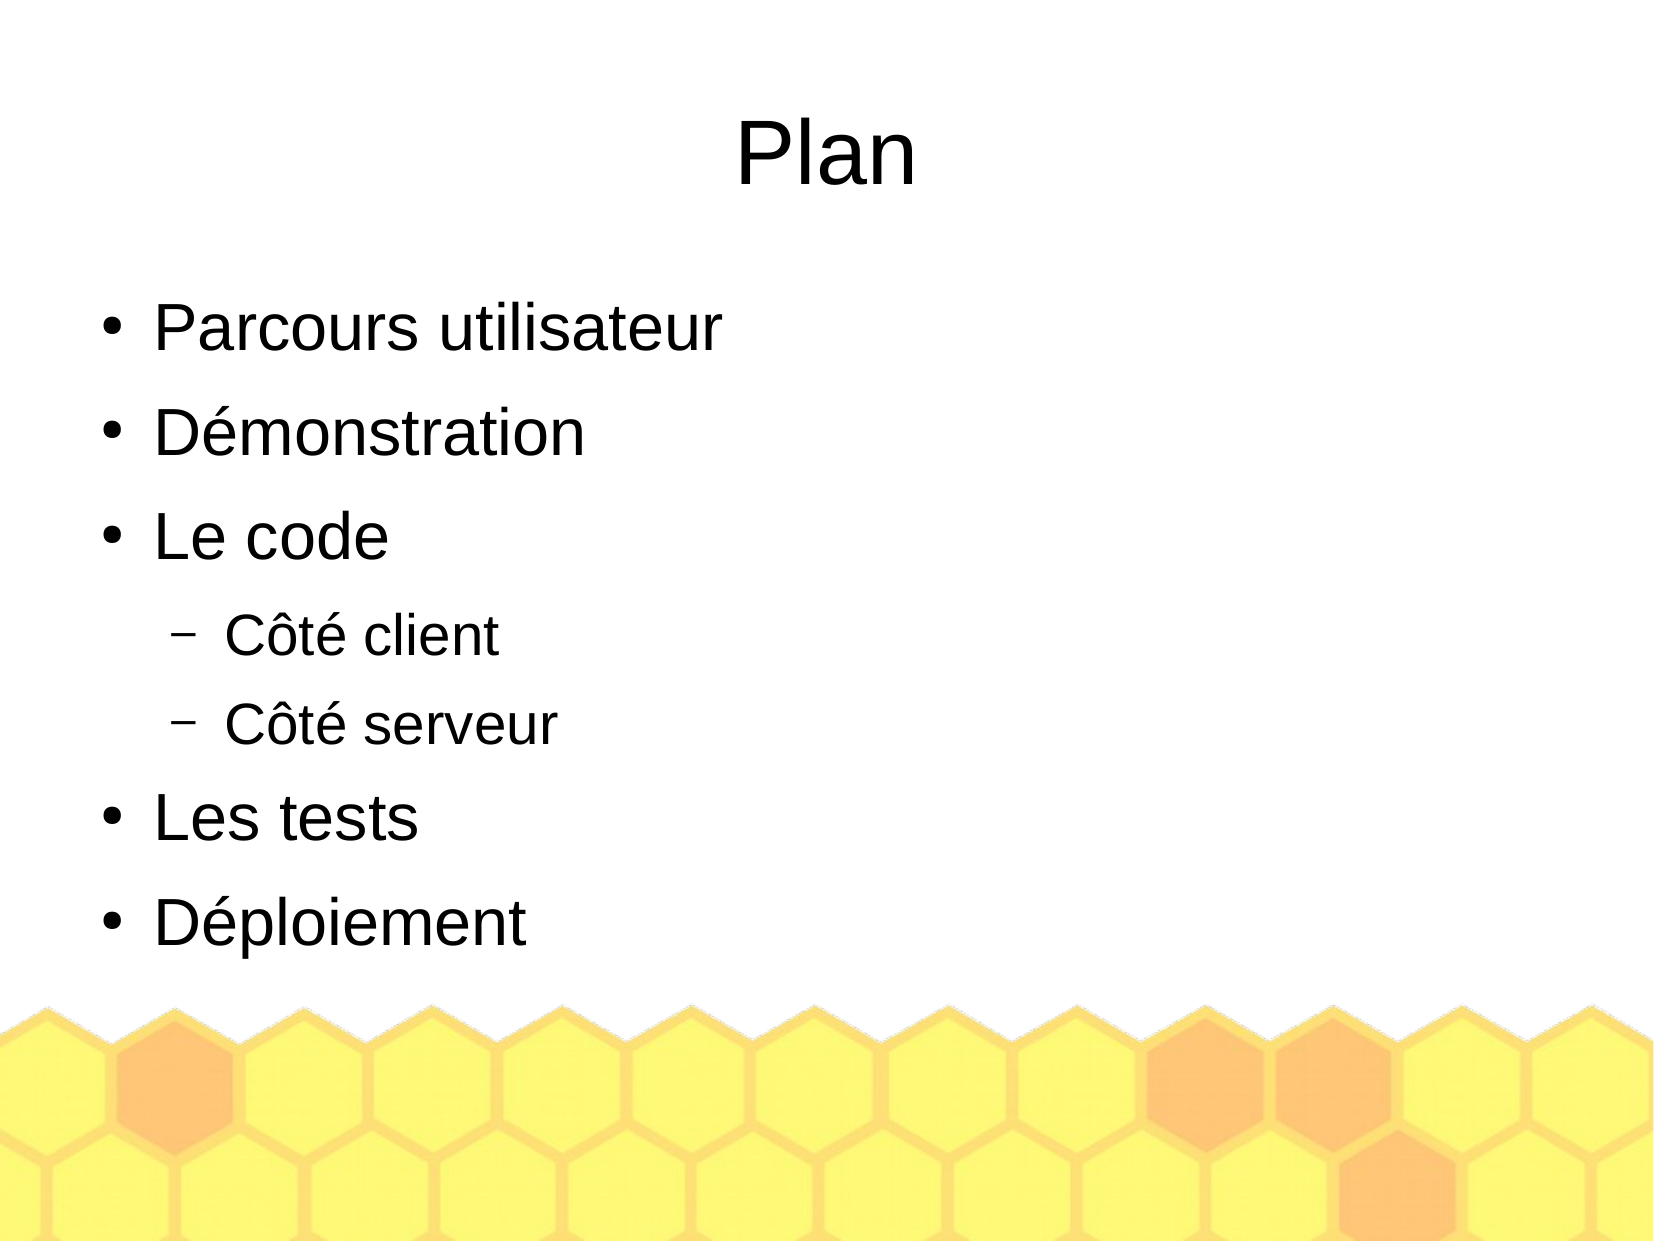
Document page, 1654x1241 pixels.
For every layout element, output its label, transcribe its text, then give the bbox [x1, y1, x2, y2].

title Plan [82, 49, 1571, 257]
picture [0, 1001, 1654, 1241]
list Parcours utilisateur Démonstration Le code Côté client Côté serveur Les tests Déploiement [82, 290, 1571, 1010]
